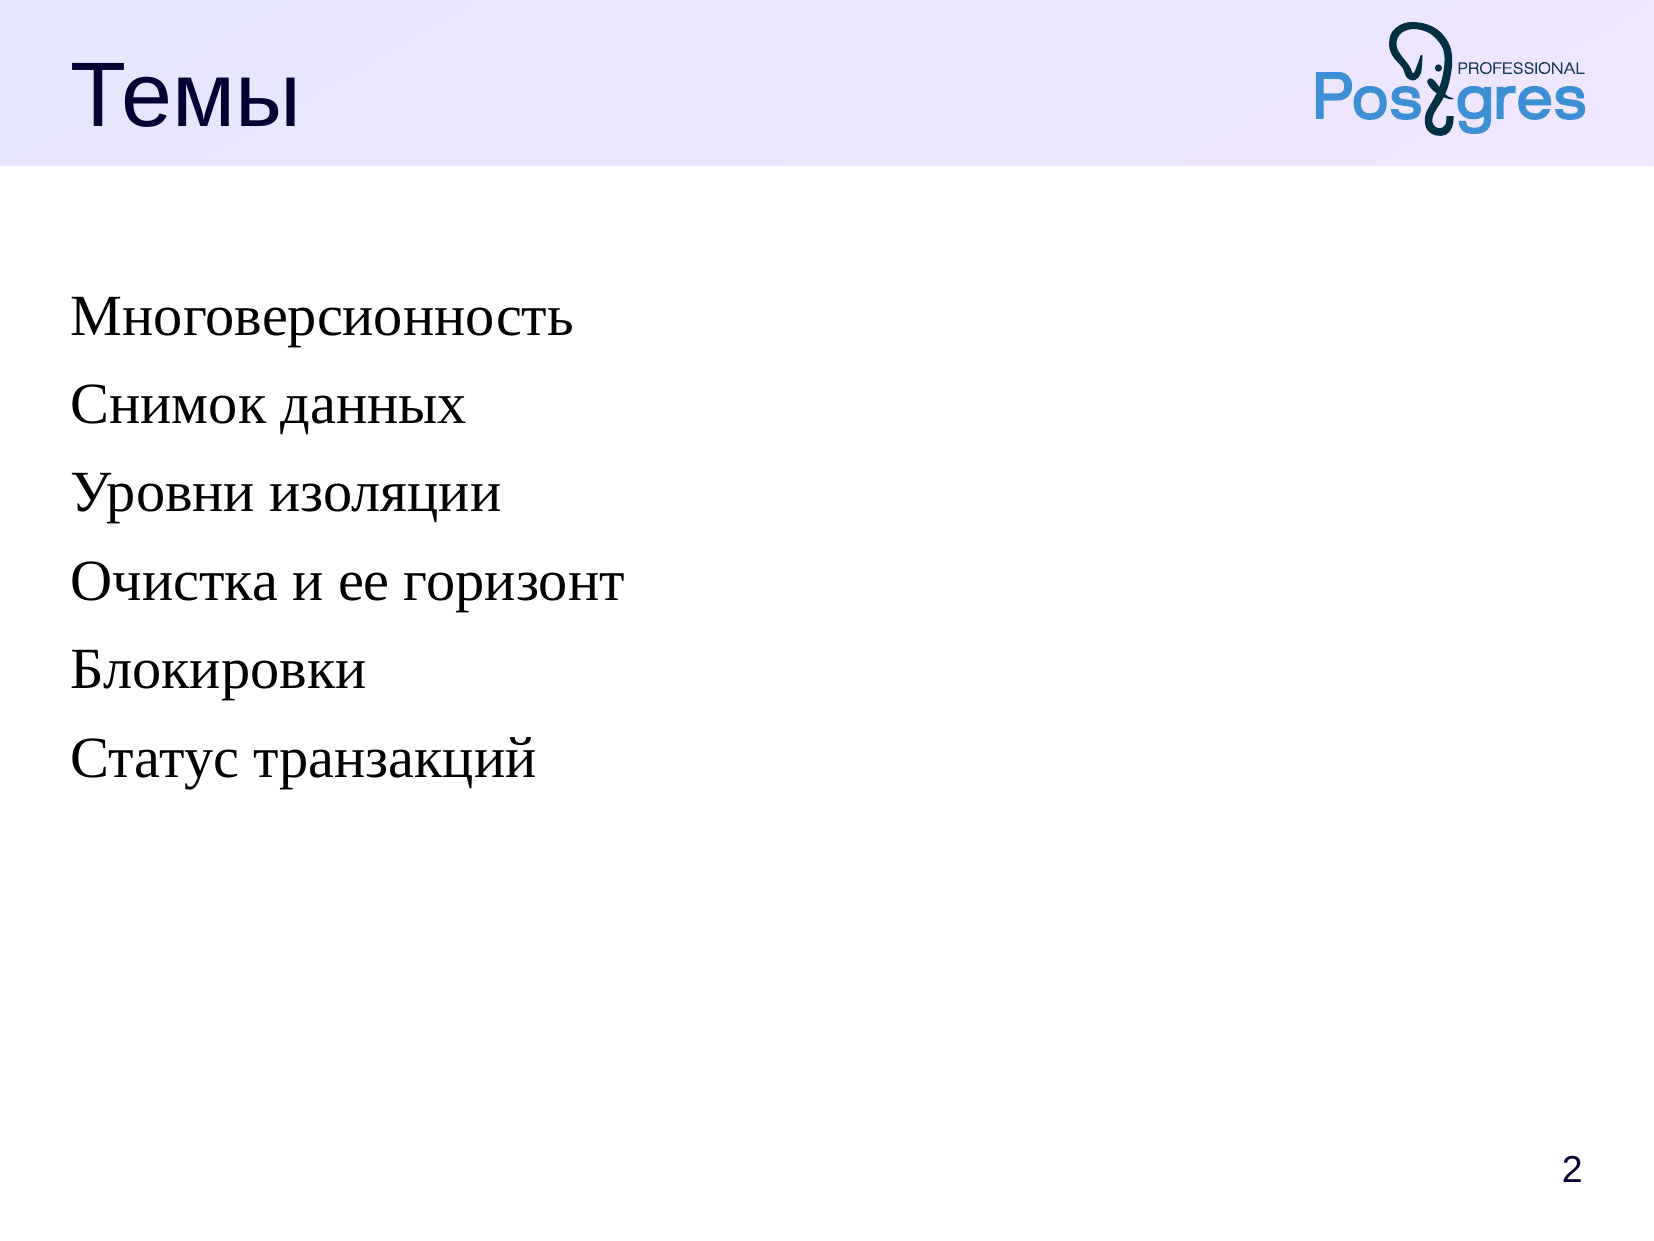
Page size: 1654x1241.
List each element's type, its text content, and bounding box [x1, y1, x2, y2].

list Многоверсионность Снимок данных Уровни изоляции Очистка и ее горизонт Блокировки Статус транзакций [70, 283, 1583, 1141]
title Темы [70, 43, 1241, 147]
